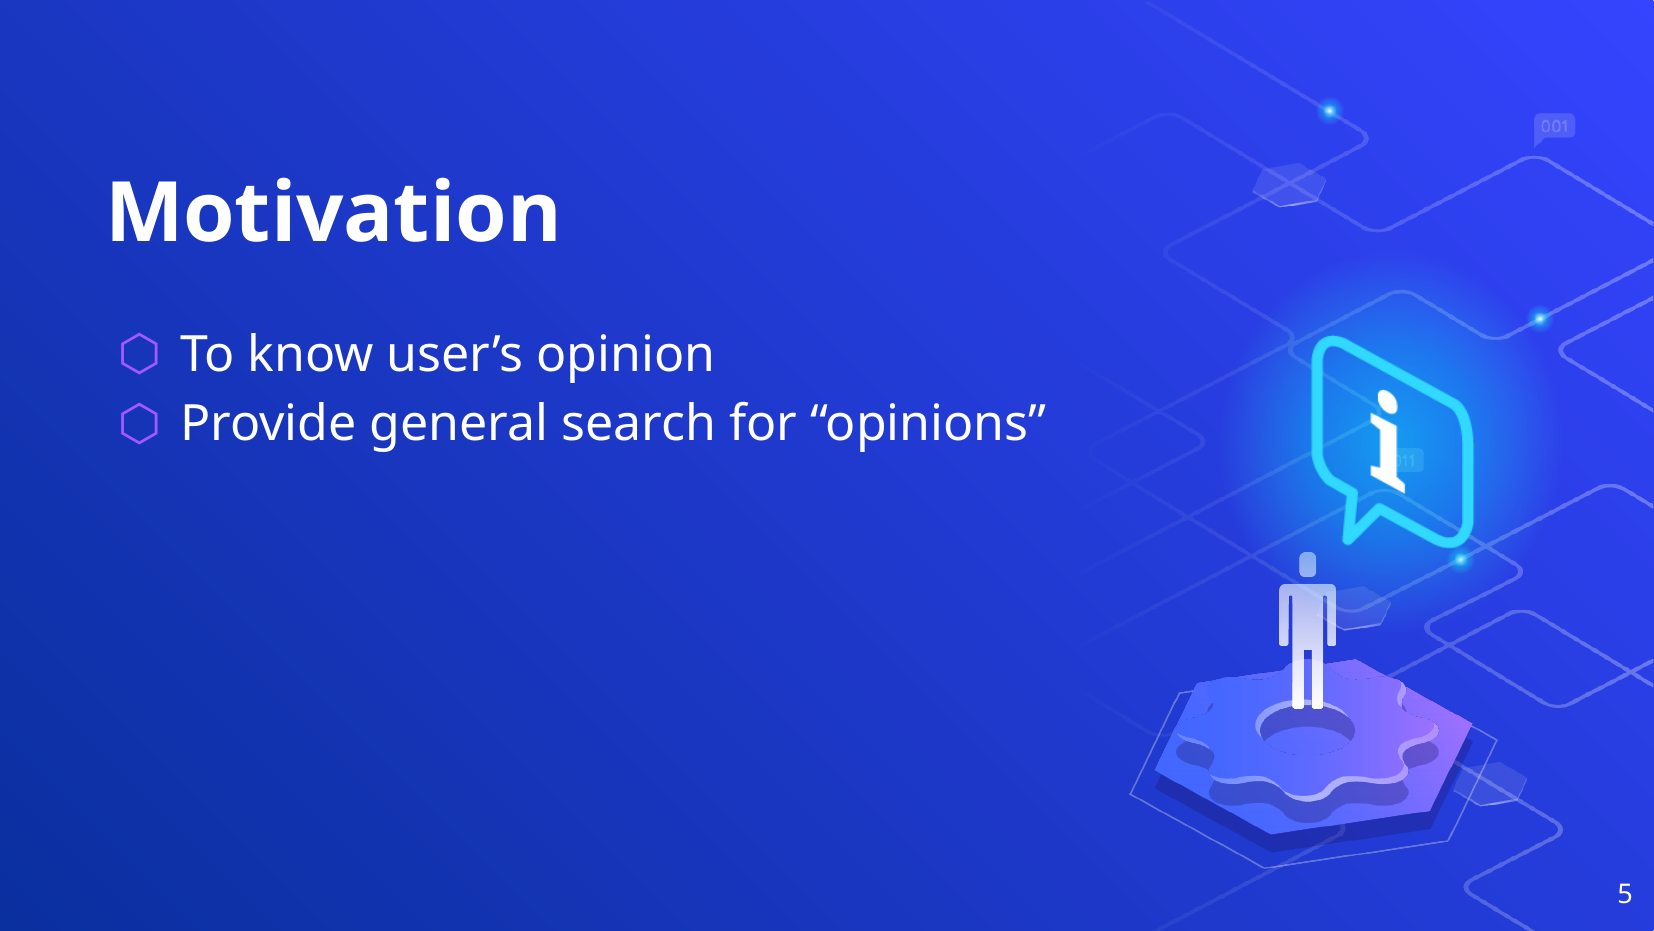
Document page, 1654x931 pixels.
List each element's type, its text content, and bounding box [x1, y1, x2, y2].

slide_number <number> [1533, 858, 1633, 931]
title Motivation [105, 103, 1193, 259]
list To know user’s opinion Provide general search for “opinions” [105, 312, 1193, 885]
picture [0, 0, 1654, 931]
